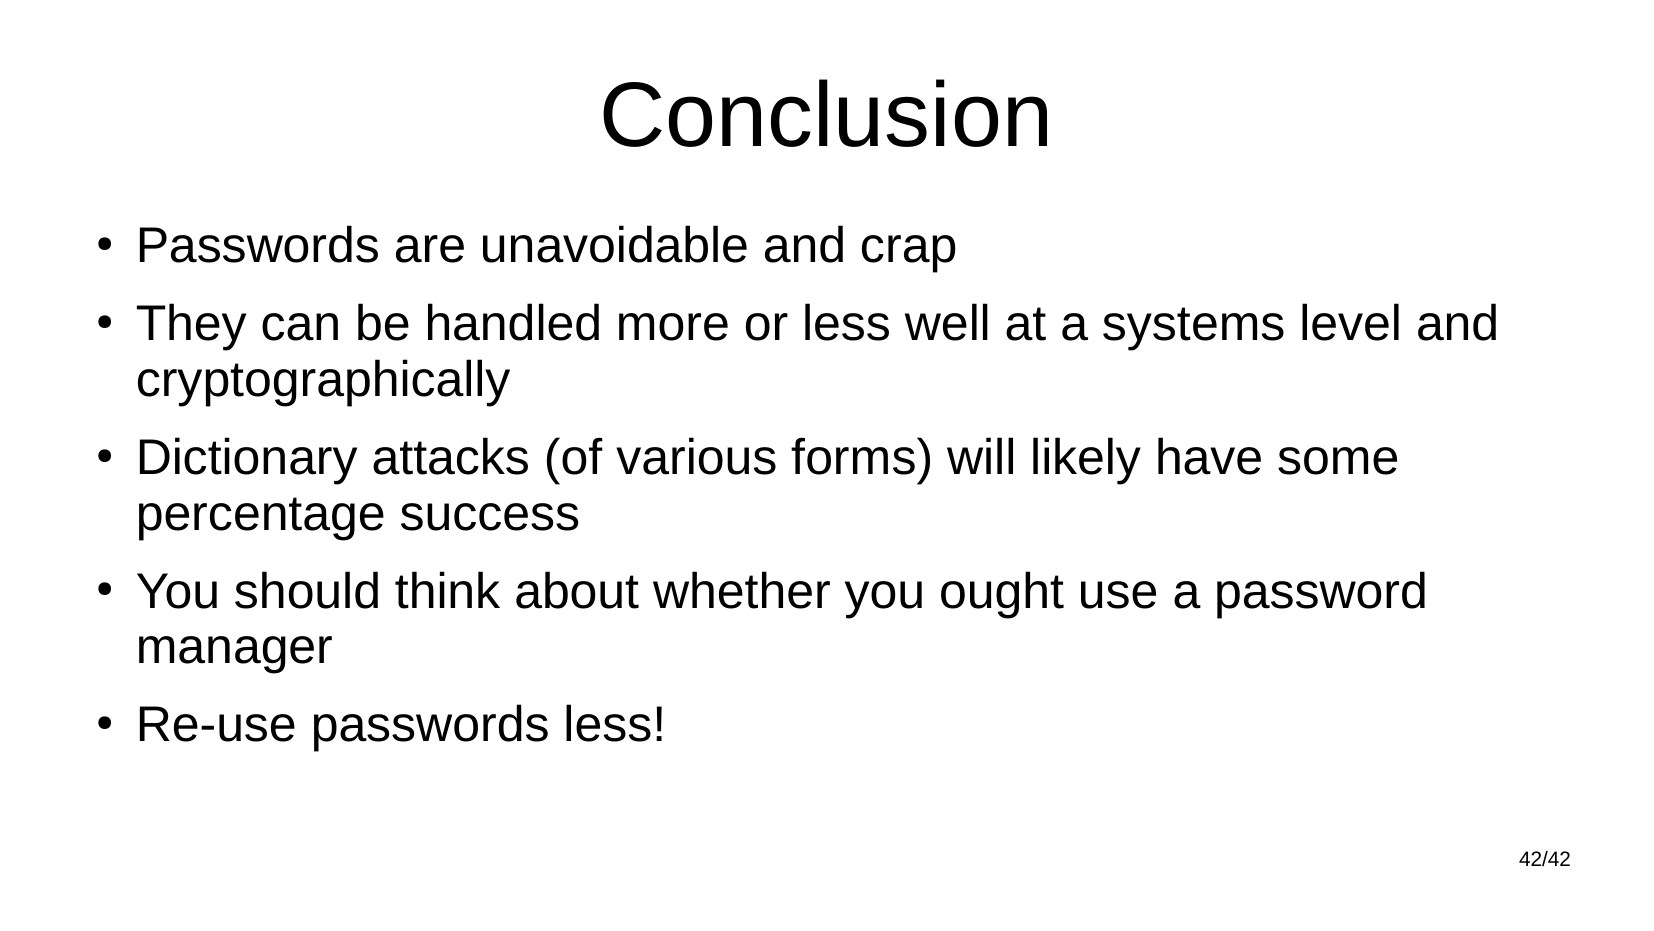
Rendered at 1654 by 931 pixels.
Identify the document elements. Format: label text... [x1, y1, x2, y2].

title Conclusion [82, 37, 1571, 193]
list Passwords are unavoidable and crap They can be handled more or less well at a systems level and cryptographically Dictionary attacks (of various forms) will likely have some percentage success You should think about whether you ought use a password manager Re-use passwords less! [82, 217, 1571, 758]
